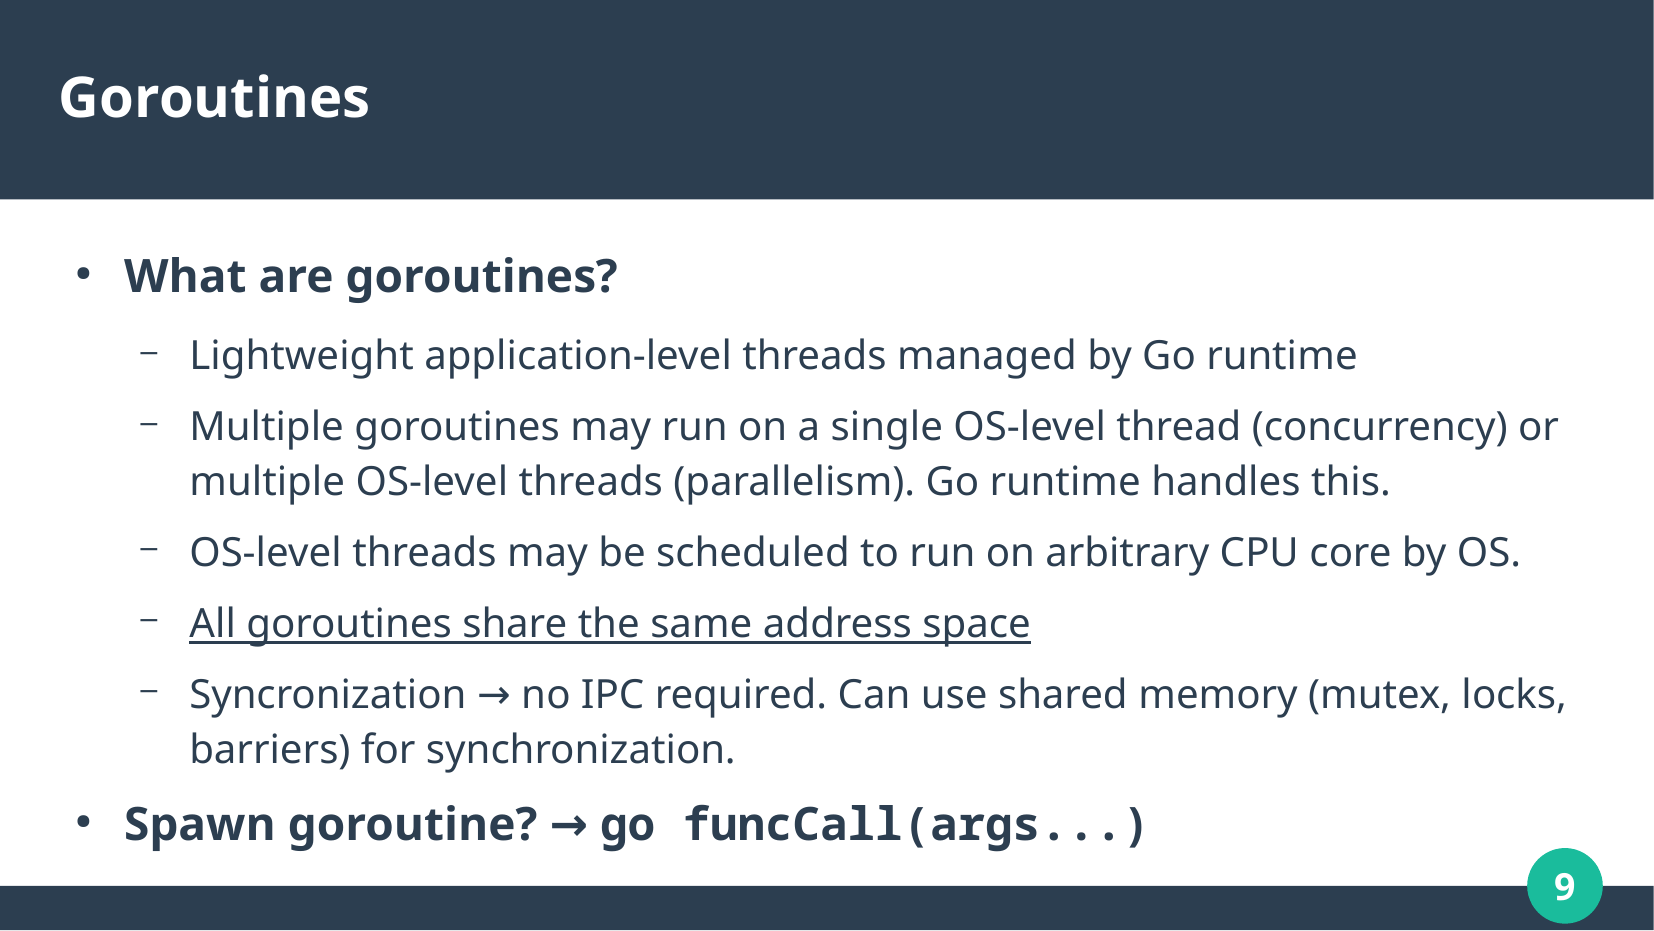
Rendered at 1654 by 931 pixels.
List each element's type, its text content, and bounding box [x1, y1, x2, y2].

list What are goroutines? Lightweight application-level threads managed by Go runtime Multiple goroutines may run on a single OS-level thread (concurrency) or multiple OS-level threads (parallelism). Go runtime handles this. OS-level threads may be scheduled to run on arbitrary CPU core by OS. All goroutines share the same address space Syncronization → no IPC required. Can use shared memory (mutex, locks, barriers) for synchronization. Spawn goroutine? → go funcCall(args...) [59, 243, 1595, 864]
title Goroutines [59, 37, 1595, 155]
